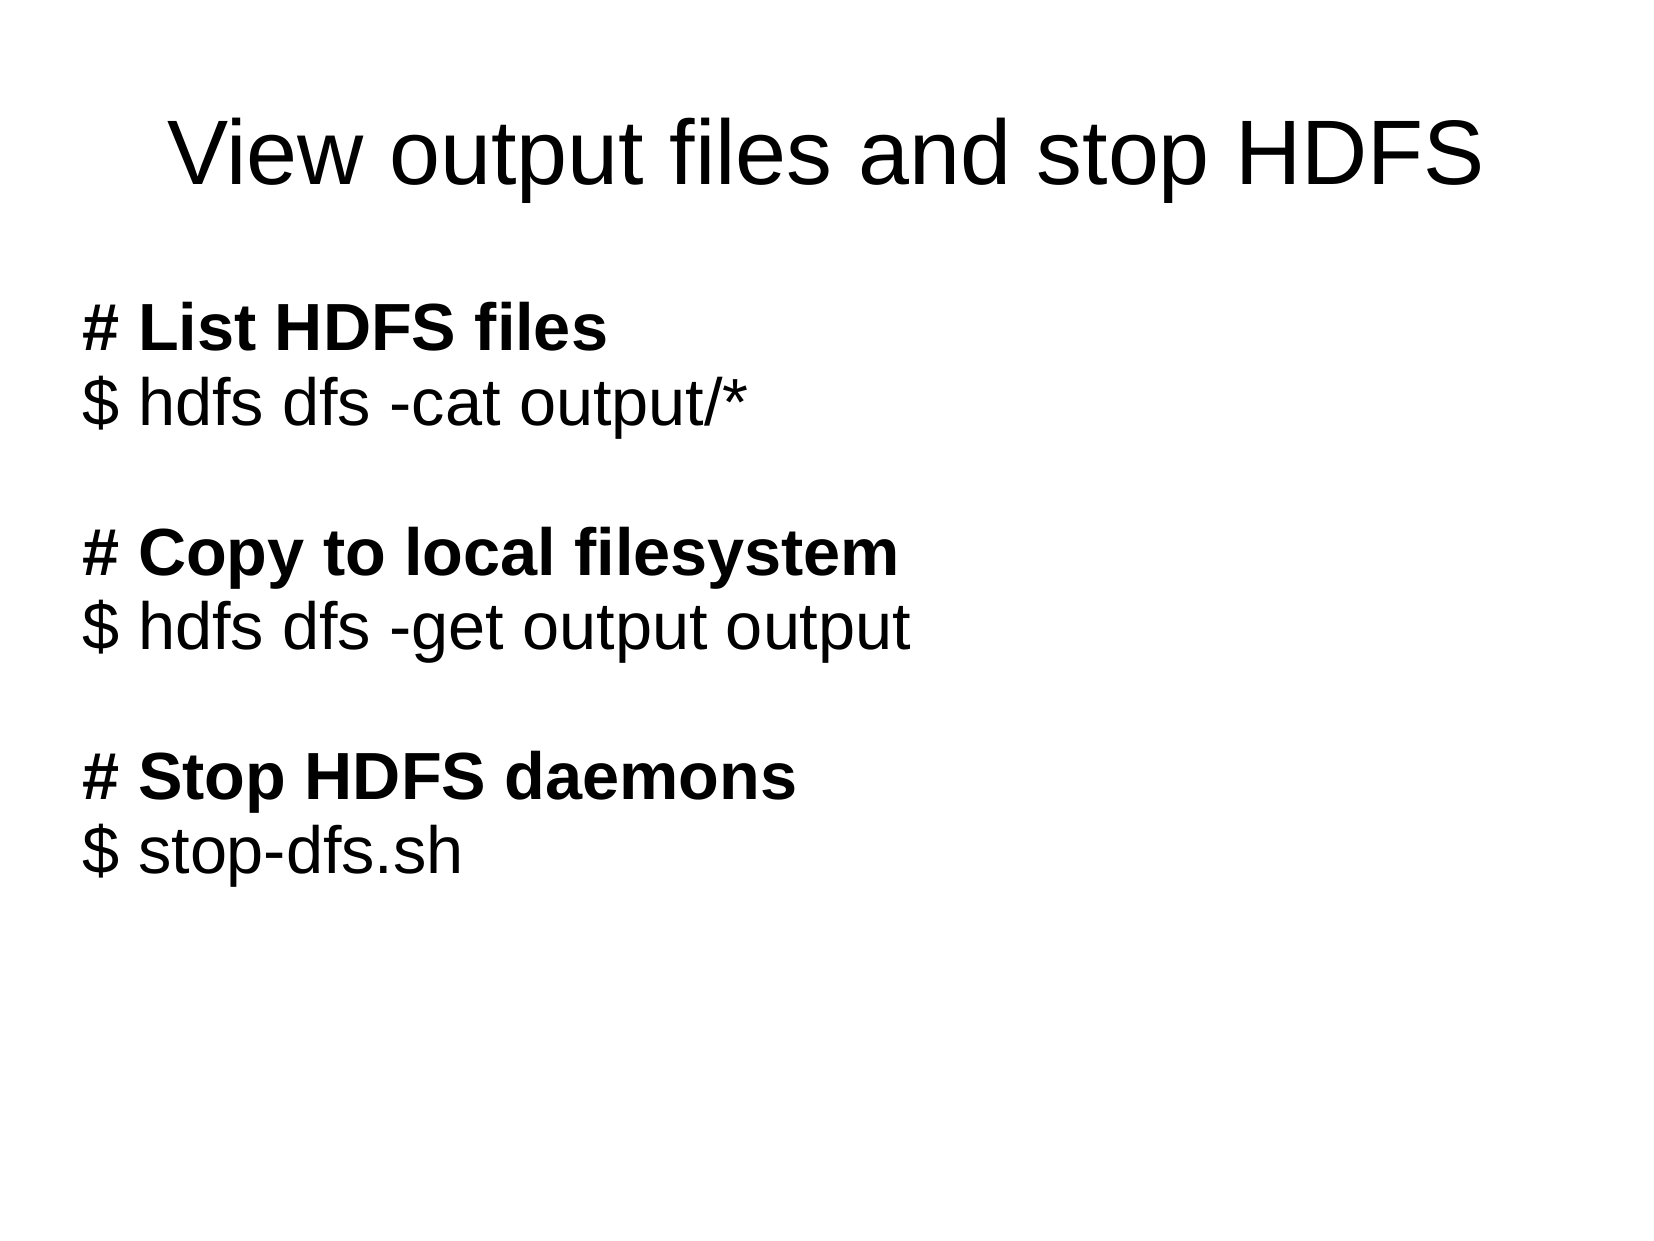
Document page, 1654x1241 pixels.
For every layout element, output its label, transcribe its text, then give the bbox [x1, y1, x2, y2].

title View output files and stop HDFS [82, 49, 1571, 257]
subtitle # List HDFS files $ hdfs dfs -cat output/* # Copy to local filesystem $ hdfs dfs -get output output # Stop HDFS daemons $ stop-dfs.sh [82, 290, 1571, 1010]
